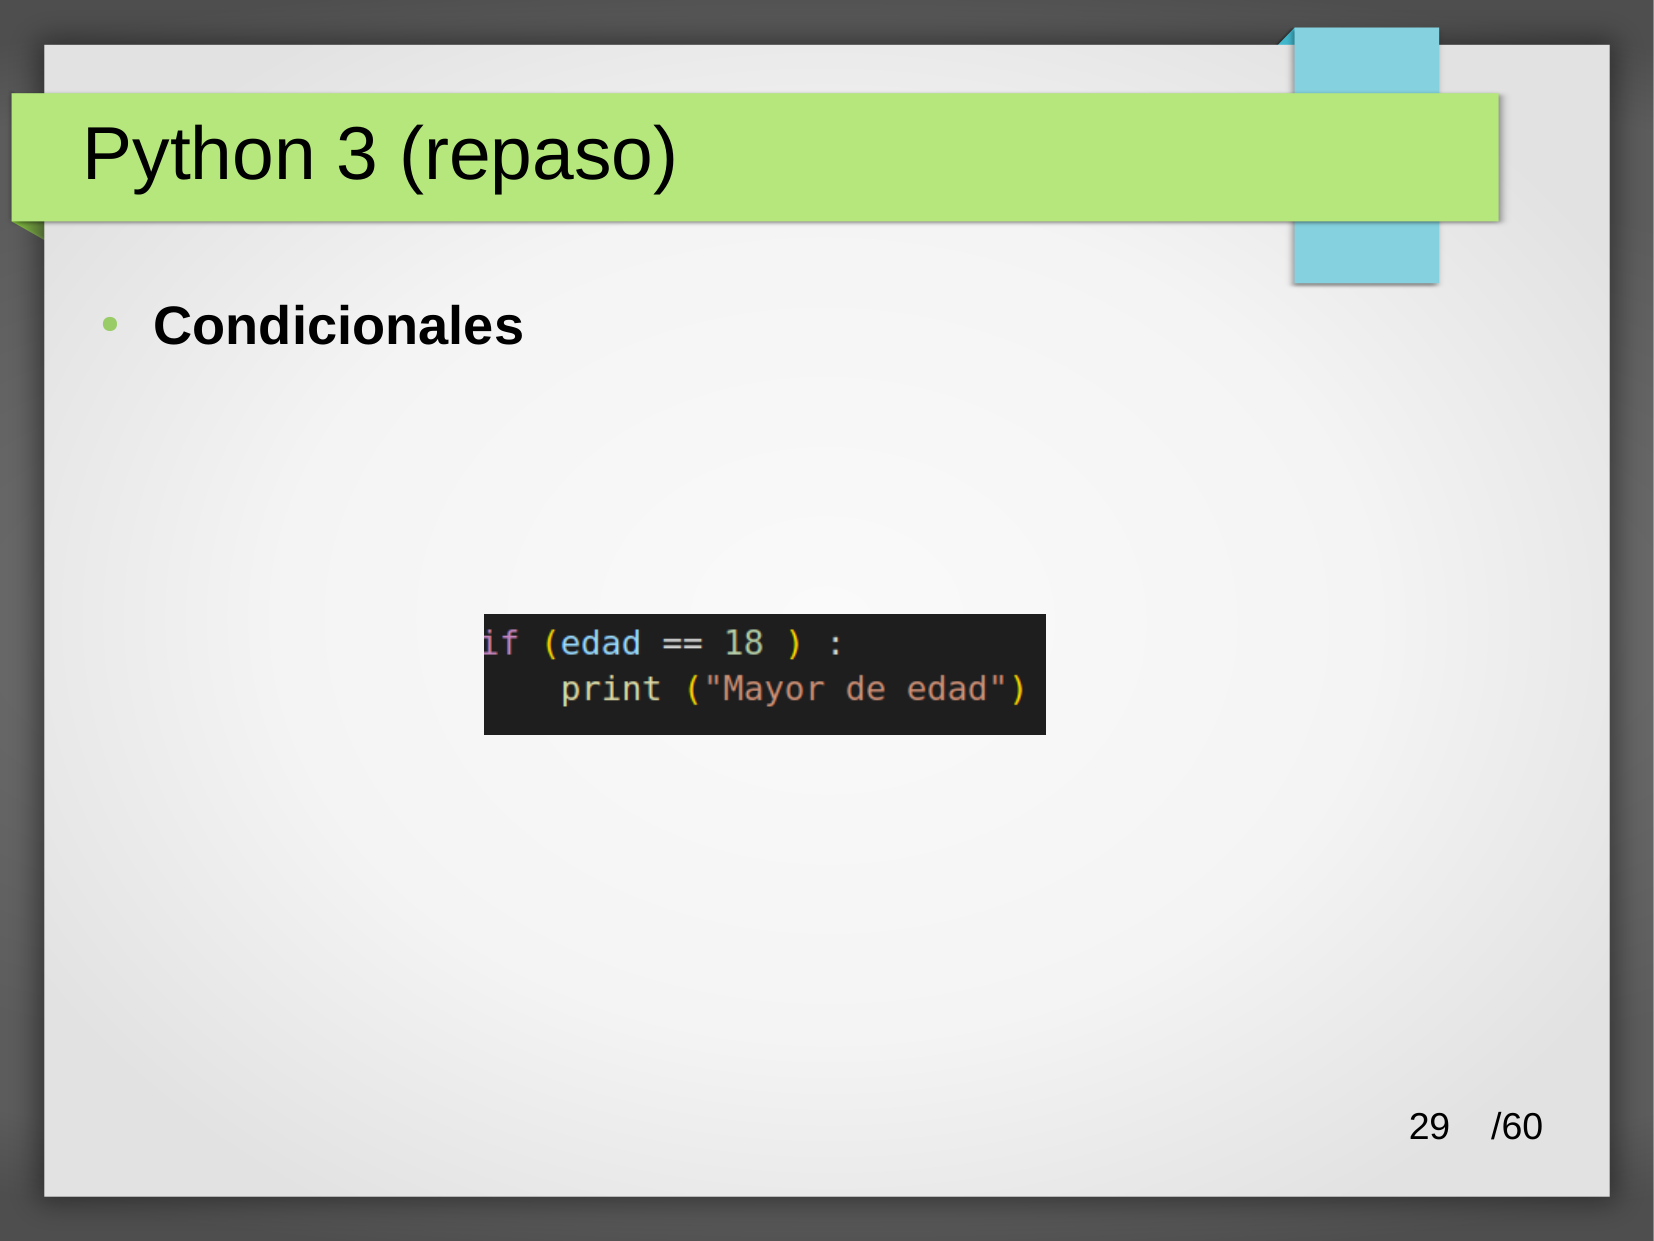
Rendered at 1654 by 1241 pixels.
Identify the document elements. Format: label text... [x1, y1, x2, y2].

picture [0, 0, 1654, 1241]
text_box <número> [1393, 1098, 1476, 1169]
list Condicionales [82, 295, 1571, 1015]
text_box /60 [1476, 1098, 1644, 1169]
title Python 3 (repaso) [82, 94, 1264, 213]
